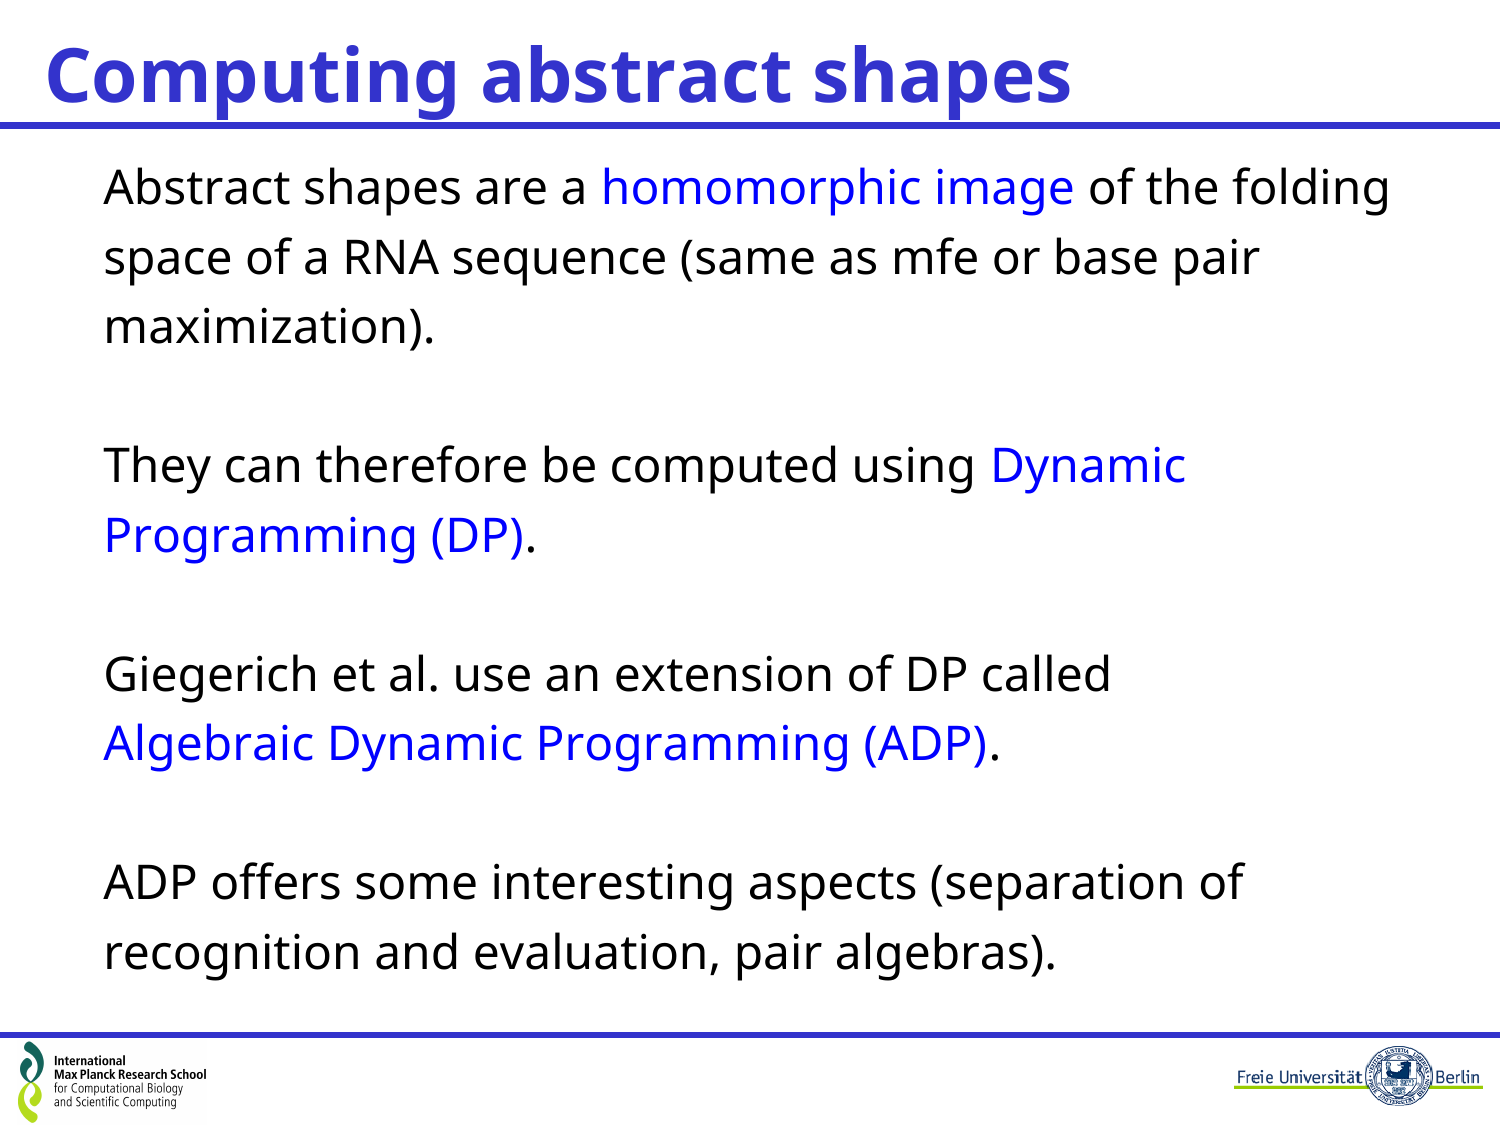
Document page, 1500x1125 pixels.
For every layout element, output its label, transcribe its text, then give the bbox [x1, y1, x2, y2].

picture [1234, 1046, 1483, 1106]
title Computing abstract shapes [29, 3, 1164, 142]
list Abstract shapes are a homomorphic image of the folding space of a RNA sequence (same as mfe or base pair maximization). They can therefore be computed using Dynamic Programming (DP). Giegerich et al. use an extension of DP called Algebraic Dynamic Programming (ADP). ADP offers some interesting aspects (separation of recognition and evaluation, pair algebras). [88, 148, 1424, 1000]
picture [17, 1039, 207, 1125]
